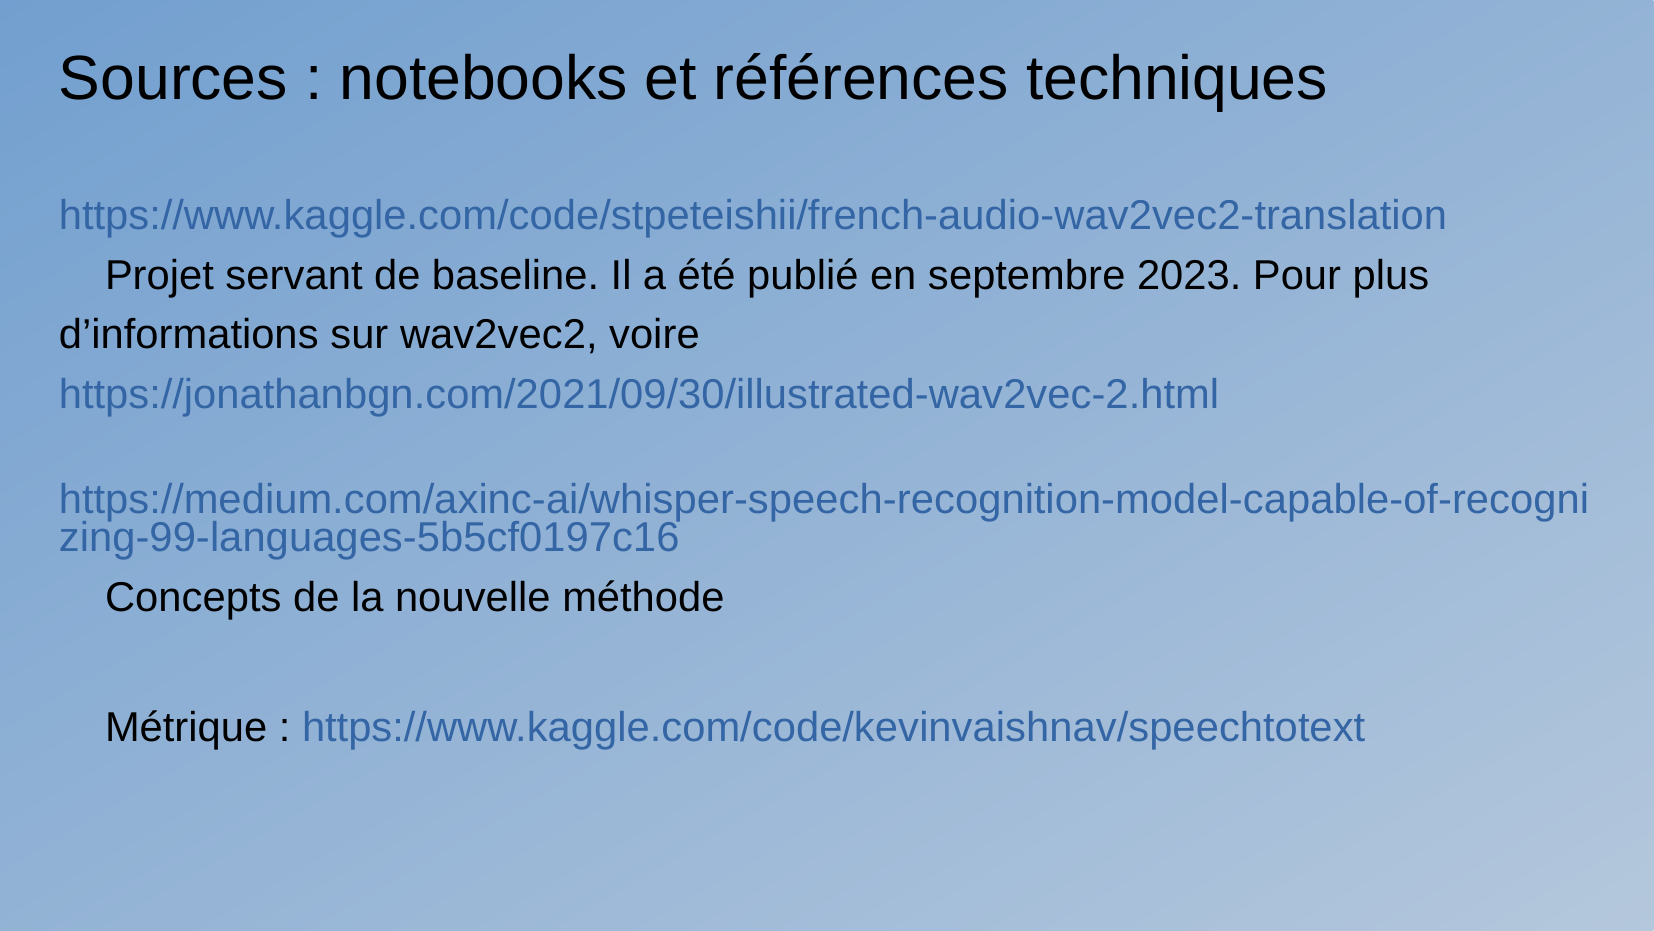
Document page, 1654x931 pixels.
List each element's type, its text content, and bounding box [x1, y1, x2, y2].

list https://www.kaggle.com/code/stpeteishii/french-audio-wav2vec2-translation Projet servant de baseline. Il a été publié en septembre 2023. Pour plus d’informations sur wav2vec2, voire https://jonathanbgn.com/2021/09/30/illustrated-wav2vec-2.html https://medium.com/axinc-ai/whisper-speech-recognition-model-capable-of-recognizing-99-languages-5b5cf0197c16 Concepts de la nouvelle méthode Métrique : https://www.kaggle.com/code/kevinvaishnav/speechtotext [59, 191, 1595, 931]
title Sources : notebooks et références techniques [59, 0, 1548, 156]
